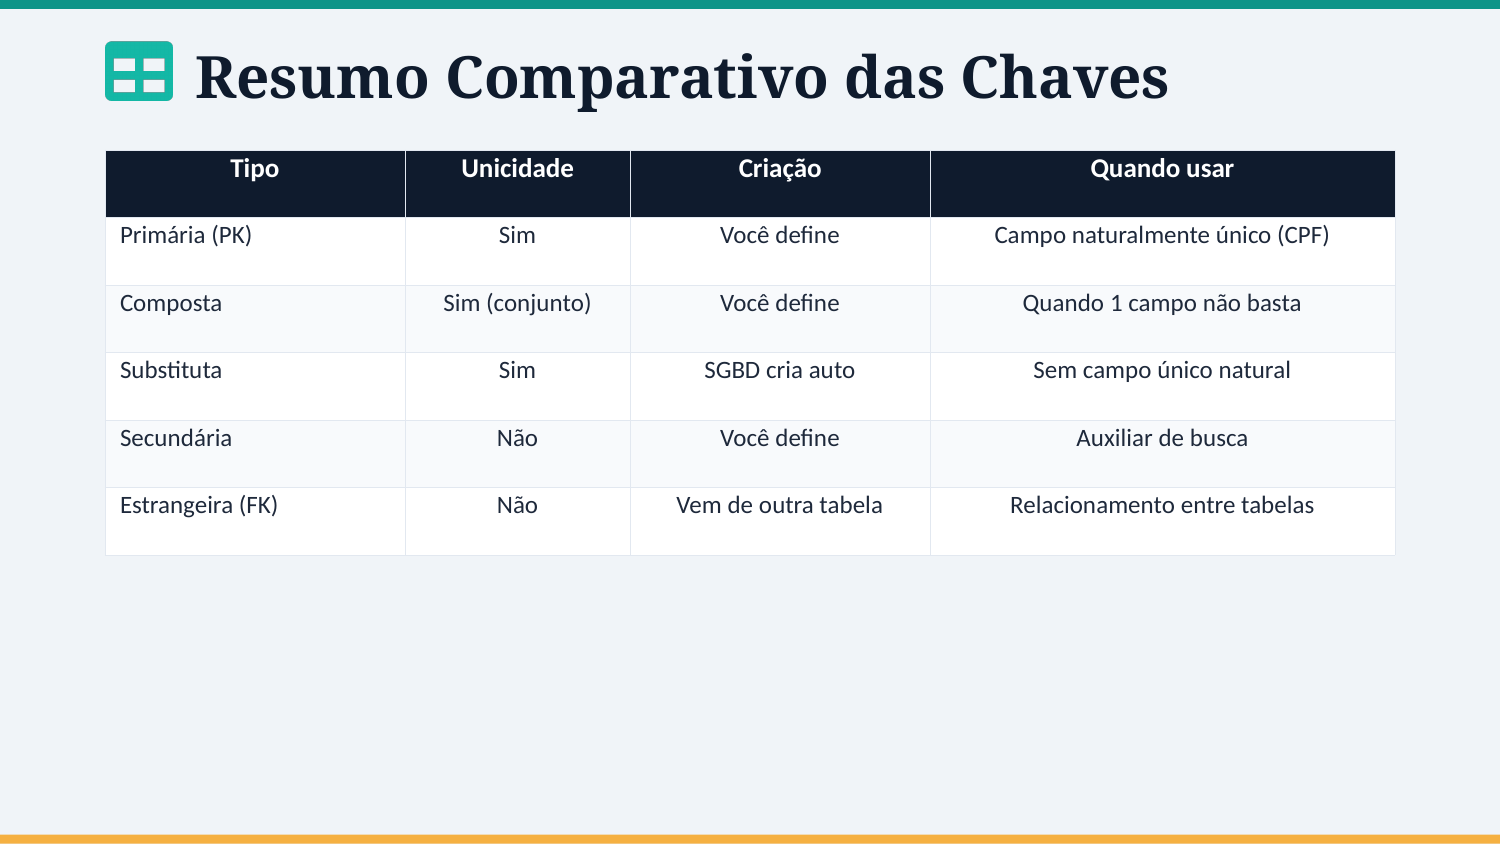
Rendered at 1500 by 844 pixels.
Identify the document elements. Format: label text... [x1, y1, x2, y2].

table_header Criação [631, 151, 930, 217]
table_cell Vem de outra tabela [631, 488, 930, 555]
text_box [0, 0, 1500, 9]
text_box Resumo Comparativo das Chaves [194, 37, 1395, 113]
table_header Quando usar [931, 151, 1395, 217]
text_box [0, 834, 1500, 844]
table_header Tipo [106, 151, 405, 217]
table_cell Quando 1 campo não basta [931, 286, 1395, 352]
table_cell Não [406, 488, 630, 555]
table_cell Estrangeira (FK) [106, 488, 405, 555]
table_cell Não [406, 421, 630, 487]
table_cell Sem campo único natural [931, 353, 1395, 420]
table_cell Substituta [106, 353, 405, 420]
table_cell Sim [406, 218, 630, 285]
table_cell Você define [631, 218, 930, 285]
table_cell Auxiliar de busca [931, 421, 1395, 487]
table_cell SGBD cria auto [631, 353, 930, 420]
table_cell Campo naturalmente único (CPF) [931, 218, 1395, 285]
table_cell Primária (PK) [106, 218, 405, 285]
picture [105, 37, 173, 105]
table_cell Você define [631, 421, 930, 487]
table_cell Secundária [106, 421, 405, 487]
table_cell Composta [106, 286, 405, 352]
table_cell Sim (conjunto) [406, 286, 630, 352]
table_cell Sim [406, 353, 630, 420]
table_header Unicidade [406, 151, 630, 217]
table_cell Você define [631, 286, 930, 352]
table_cell Relacionamento entre tabelas [931, 488, 1395, 555]
